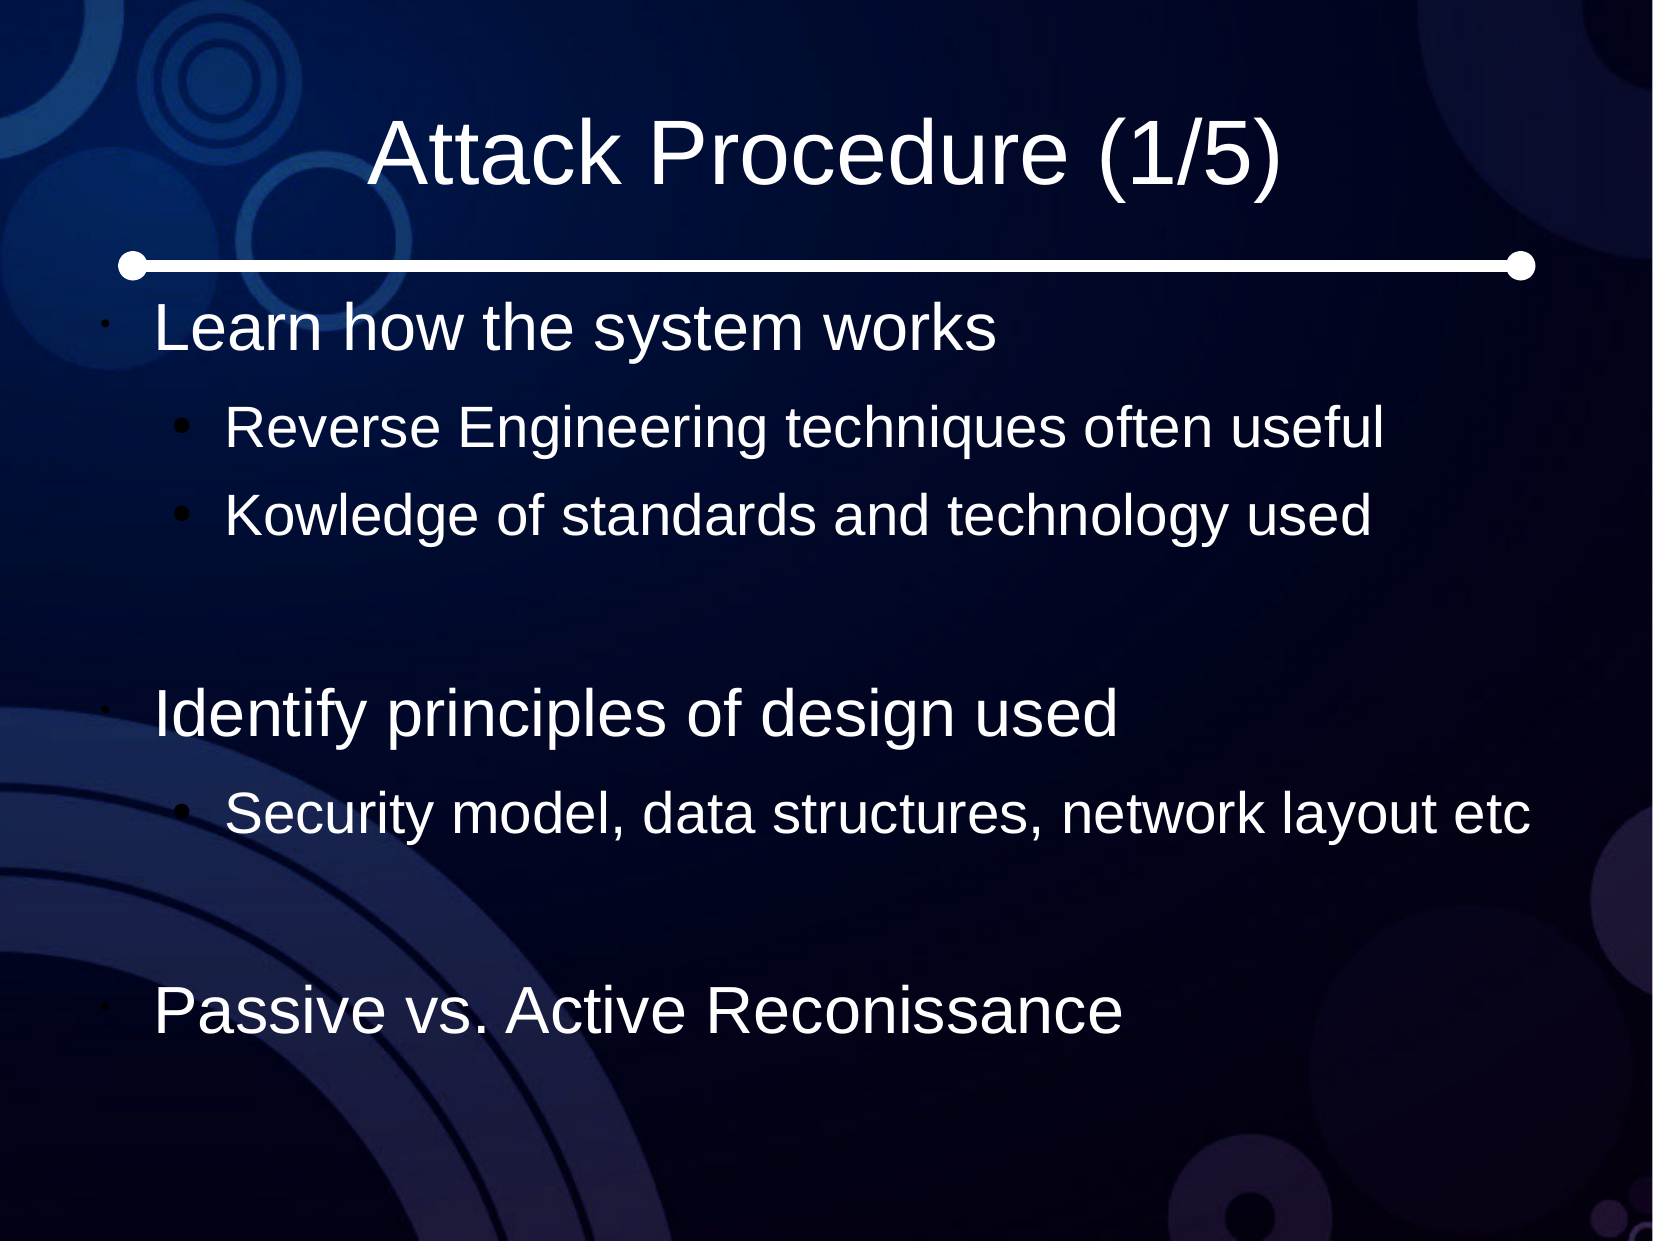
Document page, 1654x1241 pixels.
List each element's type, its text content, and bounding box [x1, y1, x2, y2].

title Attack Procedure (1/5) [82, 49, 1571, 257]
picture [0, 0, 1653, 1241]
list Learn how the system works Reverse Engineering techniques often useful Kowledge of standards and technology used Identify principles of design used Security model, data structures, network layout etc Passive vs. Active Reconissance [82, 290, 1571, 1094]
